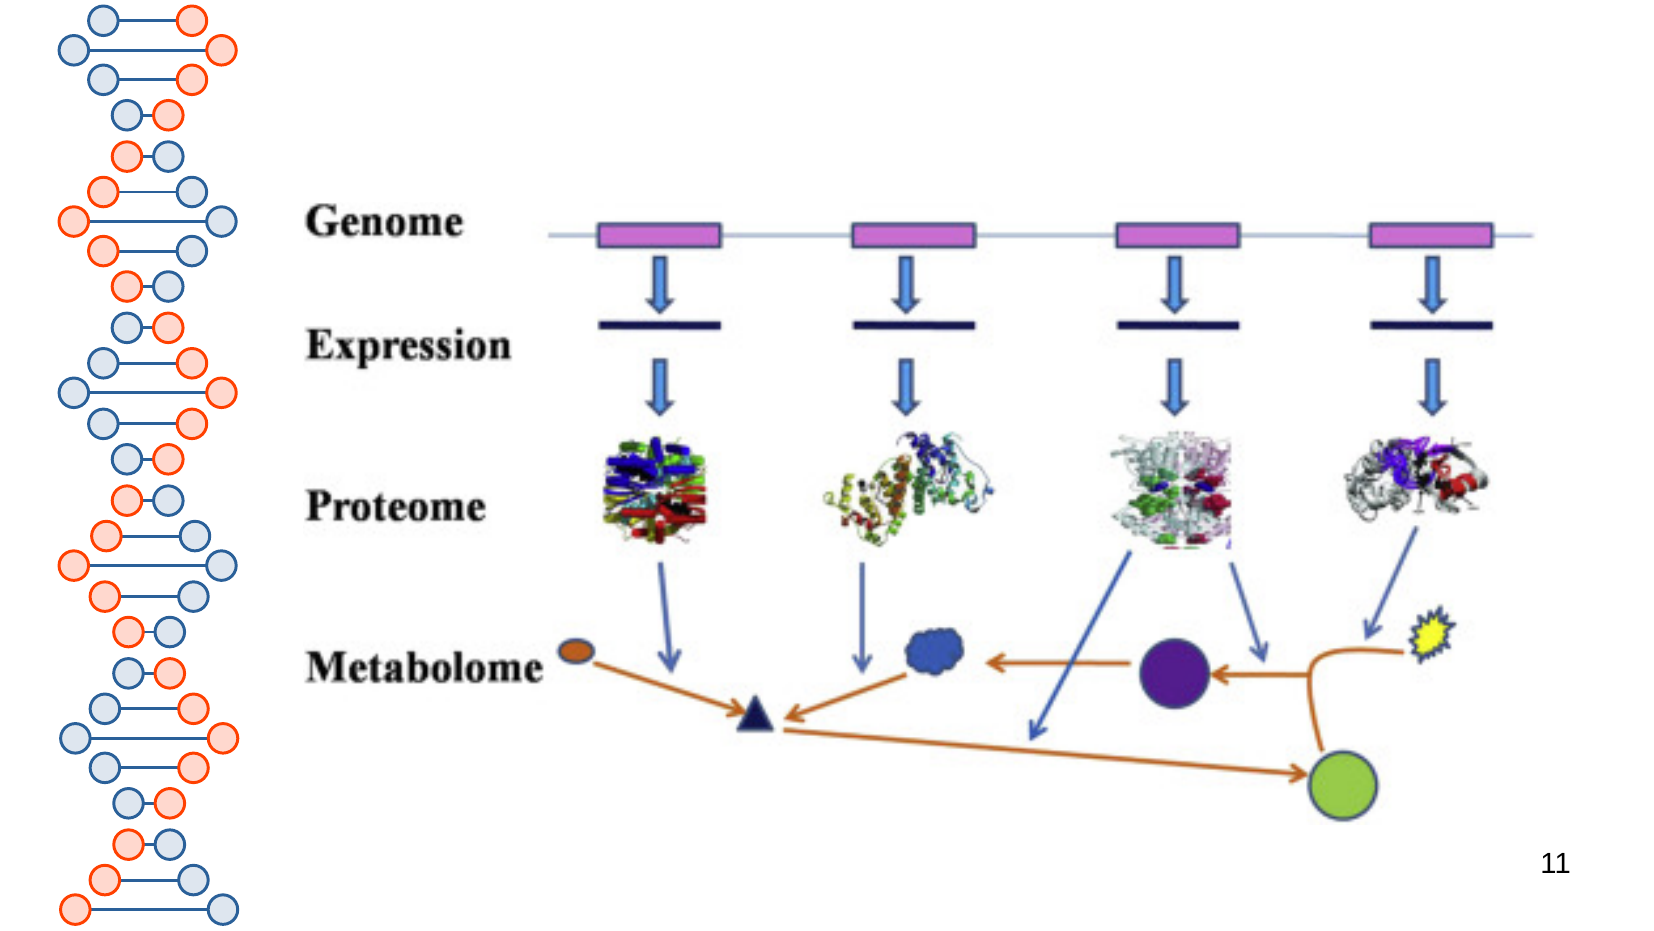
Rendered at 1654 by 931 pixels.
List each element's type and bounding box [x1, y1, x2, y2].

picture [303, 202, 1538, 826]
